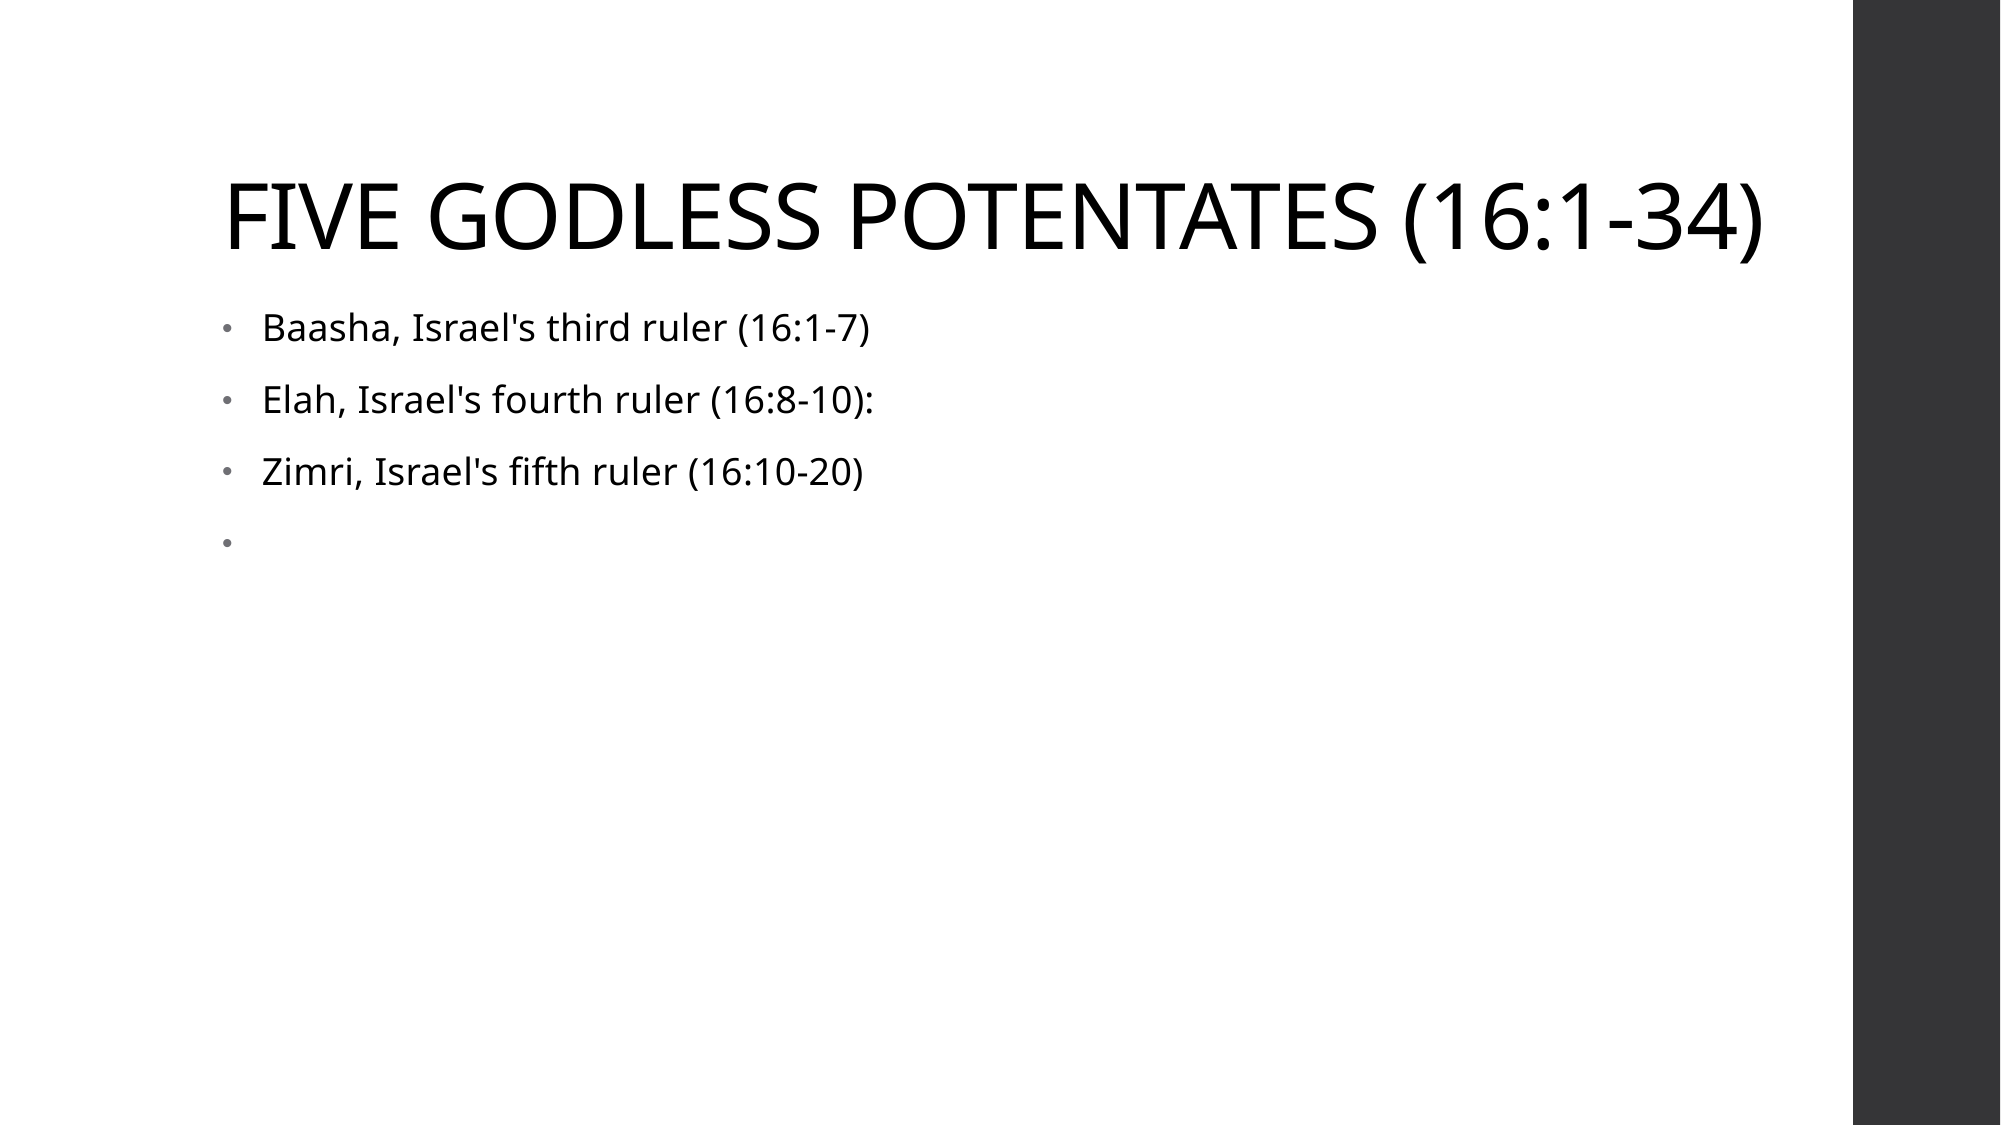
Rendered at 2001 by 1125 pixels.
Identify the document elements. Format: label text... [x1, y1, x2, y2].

list Baasha, Israel's third ruler (16:1-7) Elah, Israel's fourth ruler (16:8-10): Zimri, Israel's fifth ruler (16:10-20) [206, 299, 1617, 1014]
title FIVE GODLESS POTENTATES (16:1-34) [206, 60, 1797, 278]
